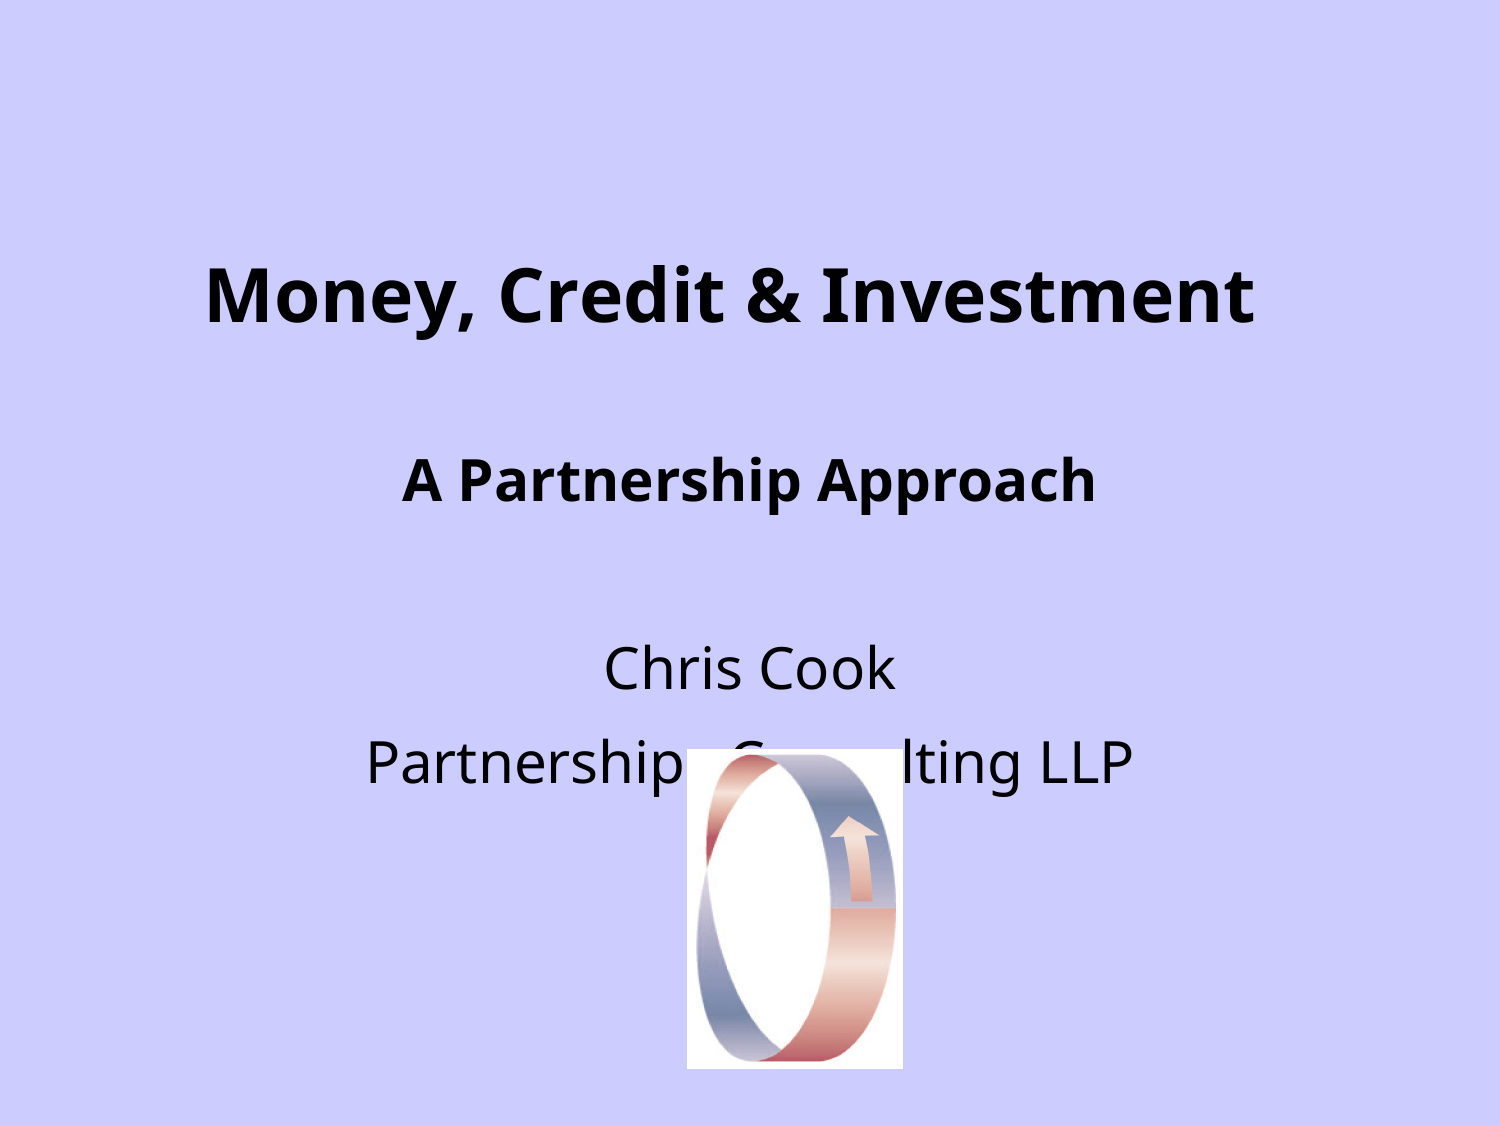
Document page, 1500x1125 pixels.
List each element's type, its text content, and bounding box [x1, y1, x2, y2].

list Money, Credit & Investment A Partnership Approach Chris Cook Partnerships Consulting LLP [112, 125, 1388, 1001]
picture [687, 749, 903, 1070]
